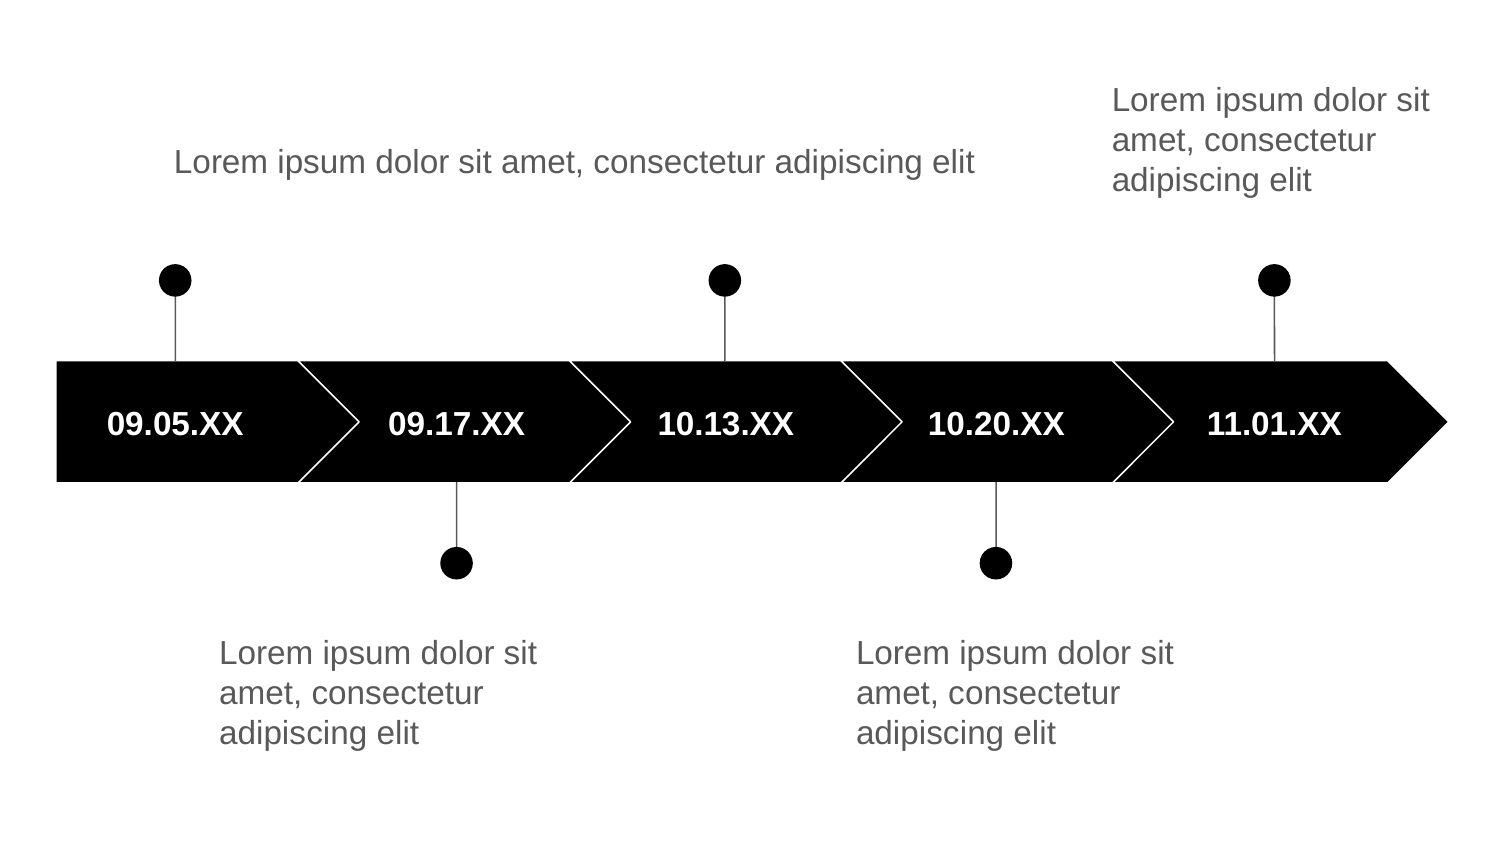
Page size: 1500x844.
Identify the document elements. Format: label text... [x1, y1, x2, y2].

list 10.13.XX [618, 383, 834, 461]
list 09.17.XX [348, 383, 565, 461]
text_box [979, 546, 1013, 580]
list Lorem ipsum dolor sit amet, consectetur adipiscing elit [204, 616, 572, 766]
list Lorem ipsum dolor sit amet, consectetur adipiscing elit [841, 616, 1209, 766]
list 10.20.XX [888, 383, 1105, 461]
text_box [440, 546, 473, 580]
list 11.01.XX [1166, 383, 1383, 461]
list Lorem ipsum dolor sit amet, consectetur adipiscing elit [158, 125, 1149, 337]
text_box [55, 360, 1449, 484]
text_box [1258, 264, 1291, 297]
list Lorem ipsum dolor sit amet, consectetur adipiscing elit [1096, 63, 1465, 212]
list 09.05.XX [55, 383, 295, 461]
